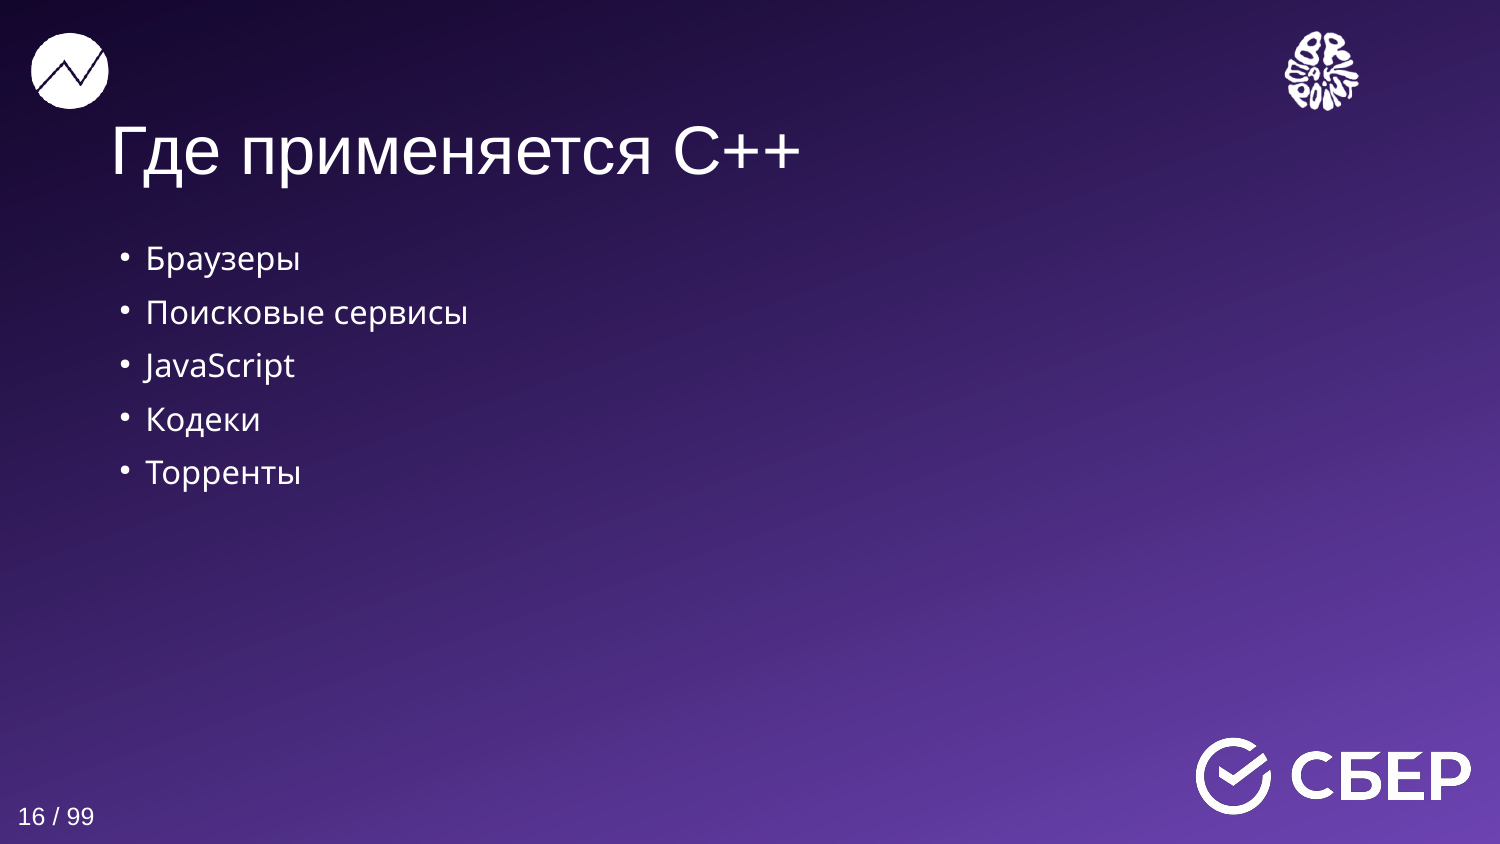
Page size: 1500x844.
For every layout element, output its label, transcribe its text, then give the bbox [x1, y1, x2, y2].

picture [0, 0, 1500, 844]
list Браузеры Поисковые сервисы JavaScript Кодеки Торренты [103, 195, 488, 526]
title Где применяется C++ [103, 100, 1397, 205]
text_box <number> / 99 [2, 795, 632, 839]
